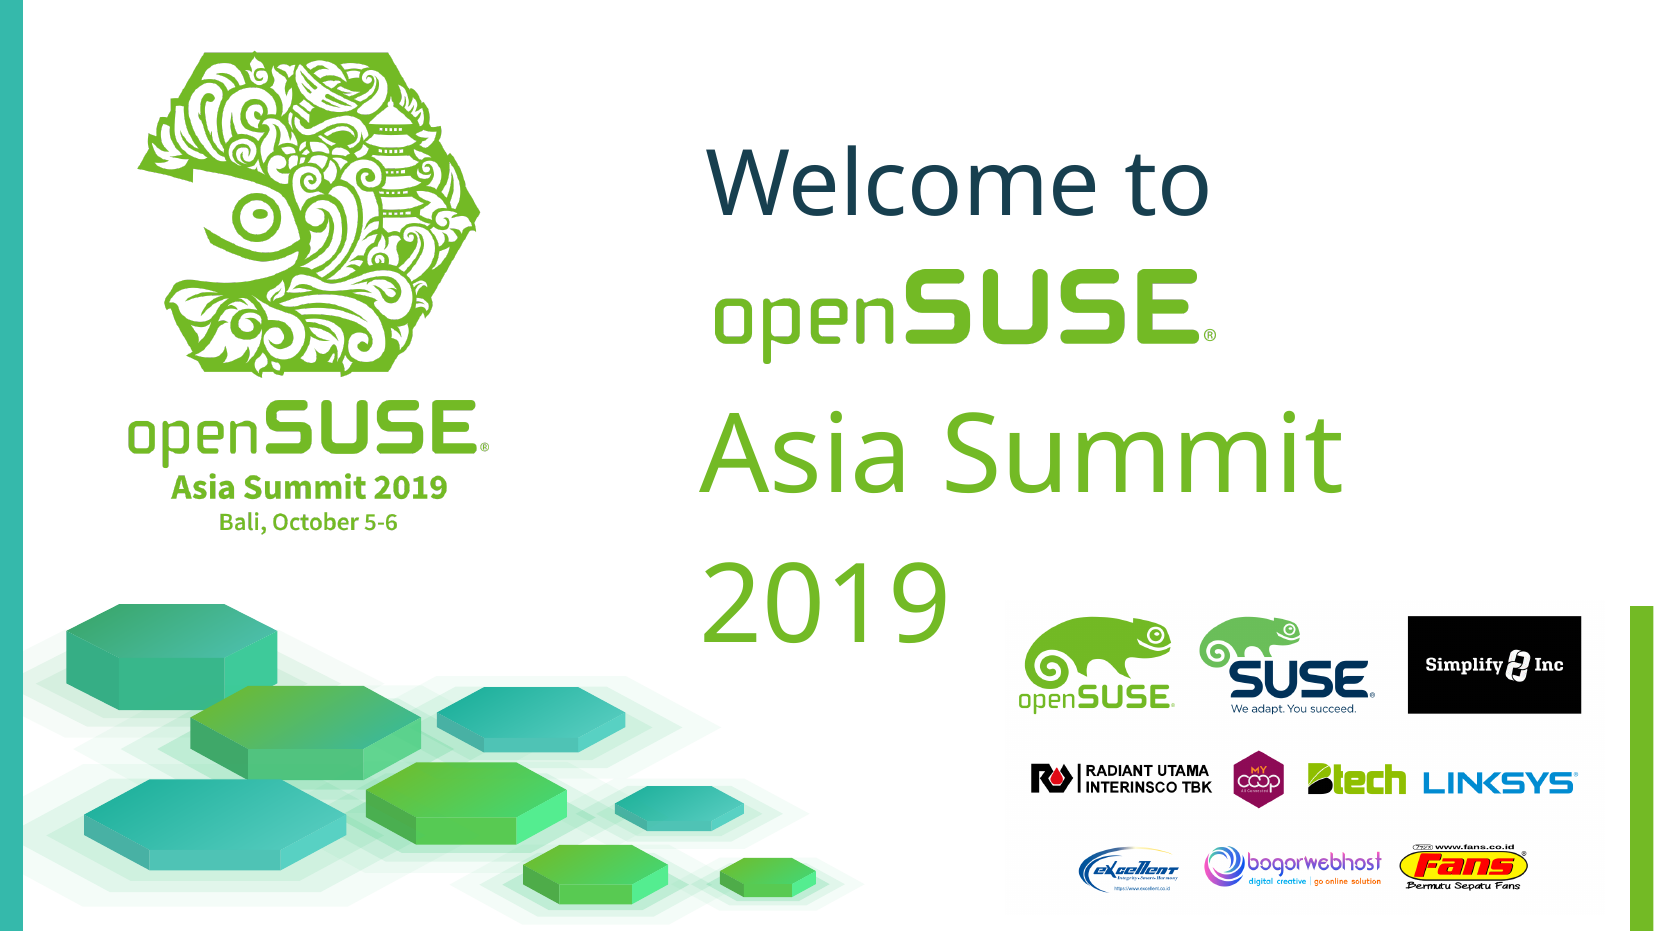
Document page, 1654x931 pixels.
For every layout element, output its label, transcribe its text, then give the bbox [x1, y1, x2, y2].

picture [715, 269, 1216, 364]
picture [15, 0, 602, 587]
list Asia Summit 2019 [630, 285, 1572, 676]
text_box [0, 604, 865, 925]
picture [1005, 600, 1606, 915]
title Welcome to [705, 102, 1571, 258]
